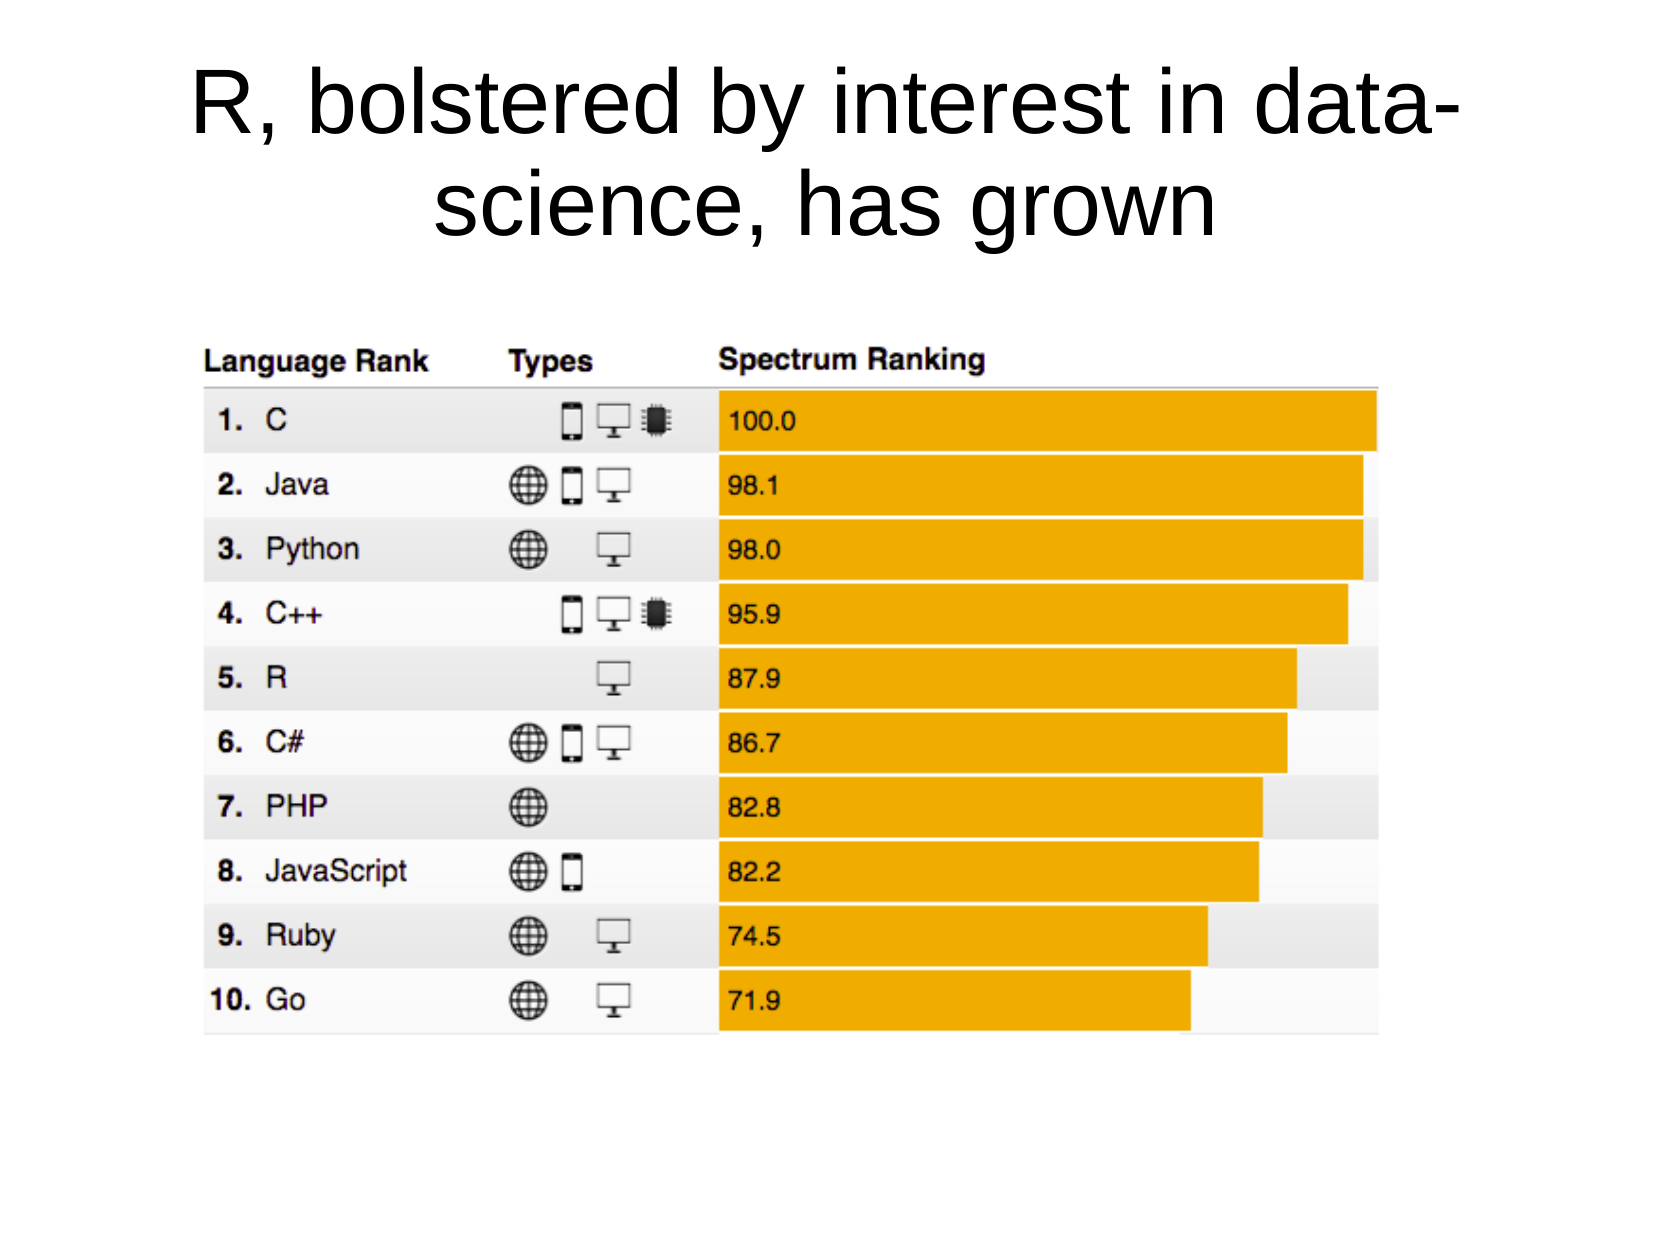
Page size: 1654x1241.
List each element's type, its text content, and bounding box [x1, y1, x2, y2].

title R, bolstered by interest in data-science, has grown [82, 49, 1571, 257]
picture [191, 336, 1396, 1036]
